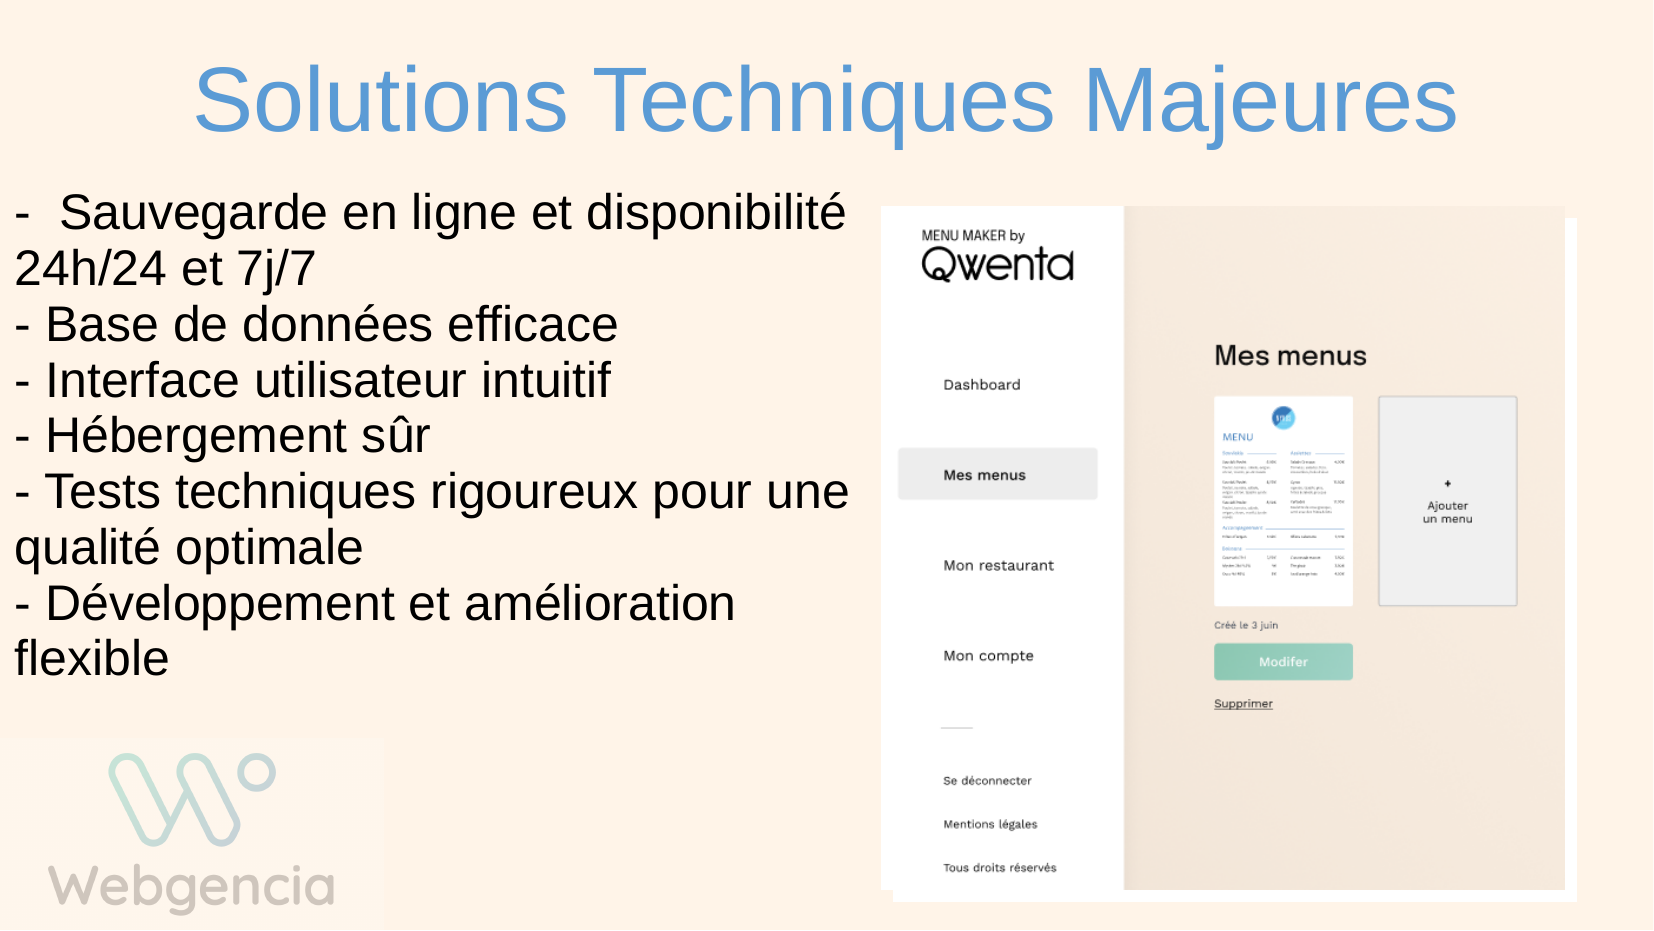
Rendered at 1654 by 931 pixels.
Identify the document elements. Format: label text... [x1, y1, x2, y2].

picture [881, 206, 1565, 890]
picture [0, 753, 384, 931]
title Solutions Techniques Majeures [82, 21, 1571, 178]
text_box - Sauvegarde en ligne et disponibilité 24h/24 et 7j/7 - Base de données efficace - Interface utilisateur intuitif - Hébergement sûr - Tests techniques rigoureux pour une qualité optimale - Développement et amélioration flexible [0, 177, 880, 753]
